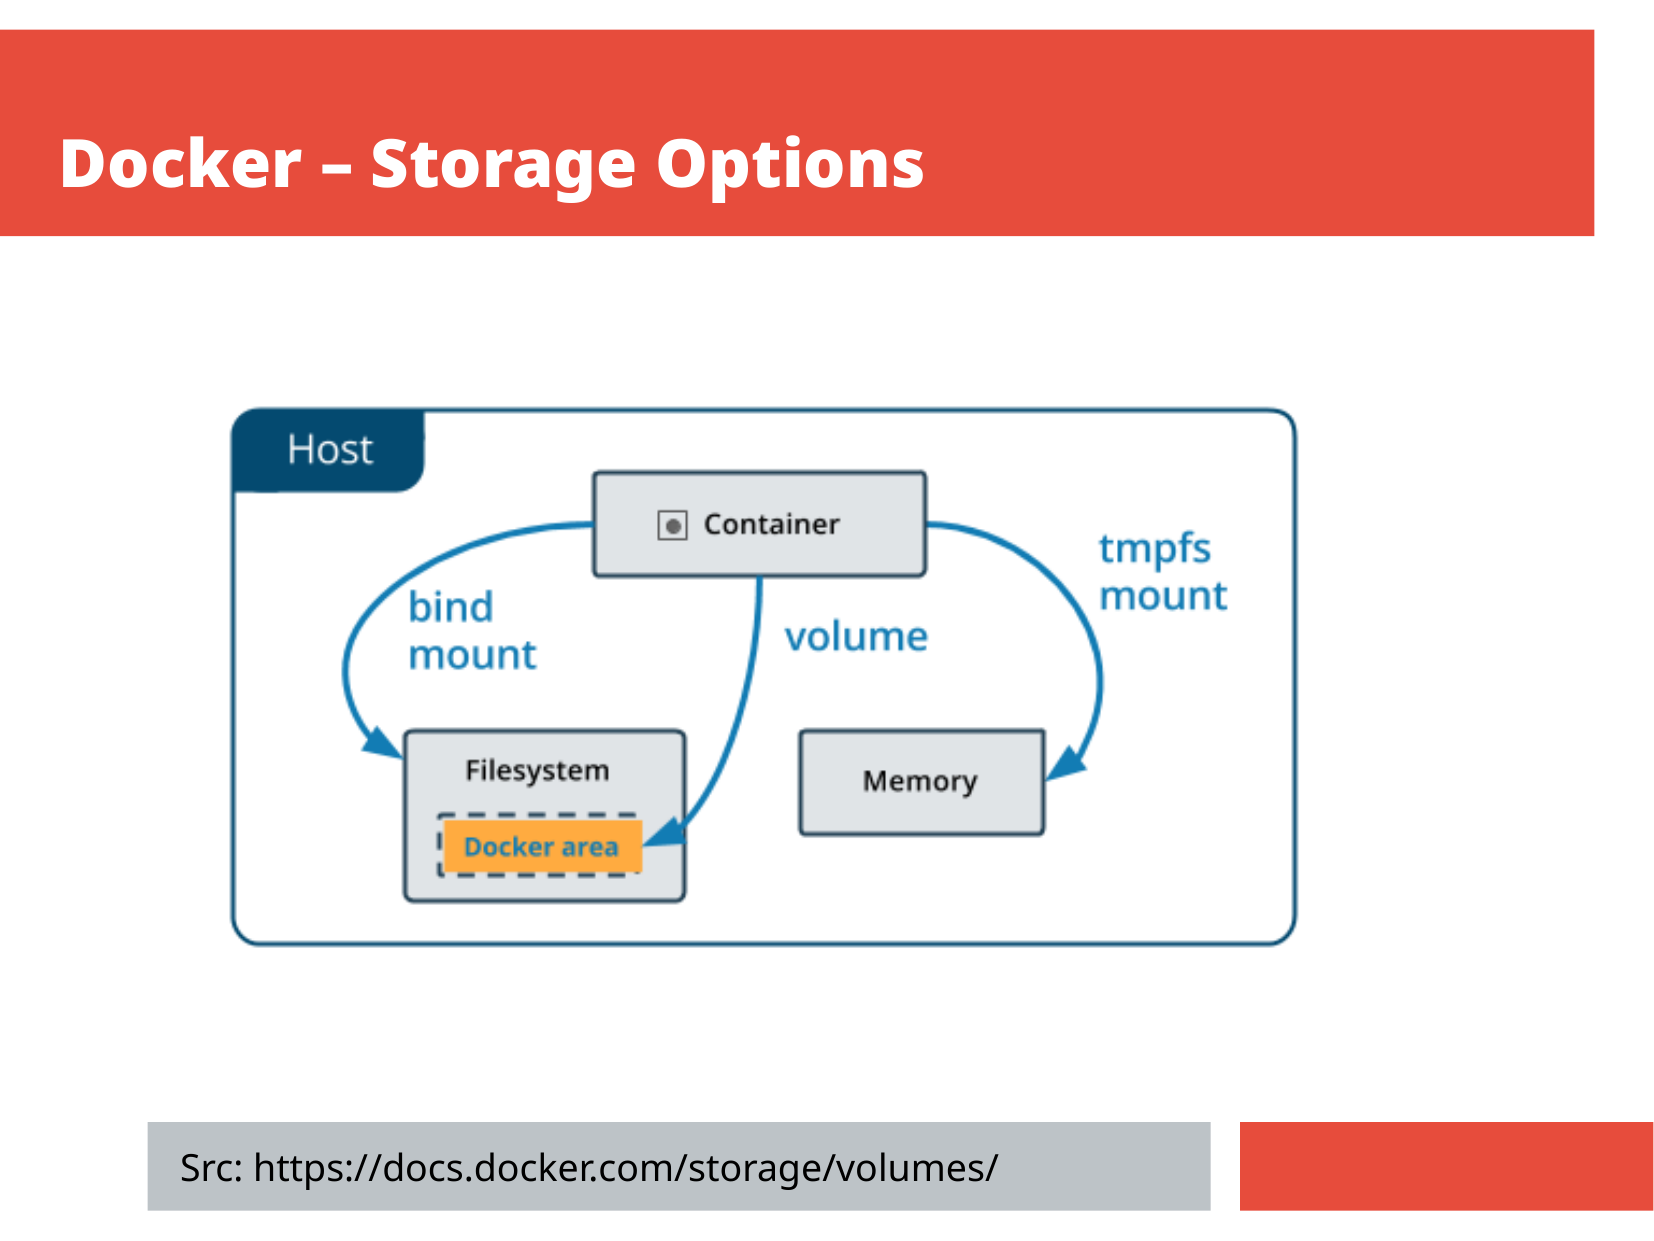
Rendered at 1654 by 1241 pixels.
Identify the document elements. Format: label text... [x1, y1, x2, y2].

text_box Src: https://docs.docker.com/storage/volumes/ [165, 1133, 931, 1196]
title Docker – Storage Options [59, 59, 1595, 207]
picture [224, 401, 1303, 950]
